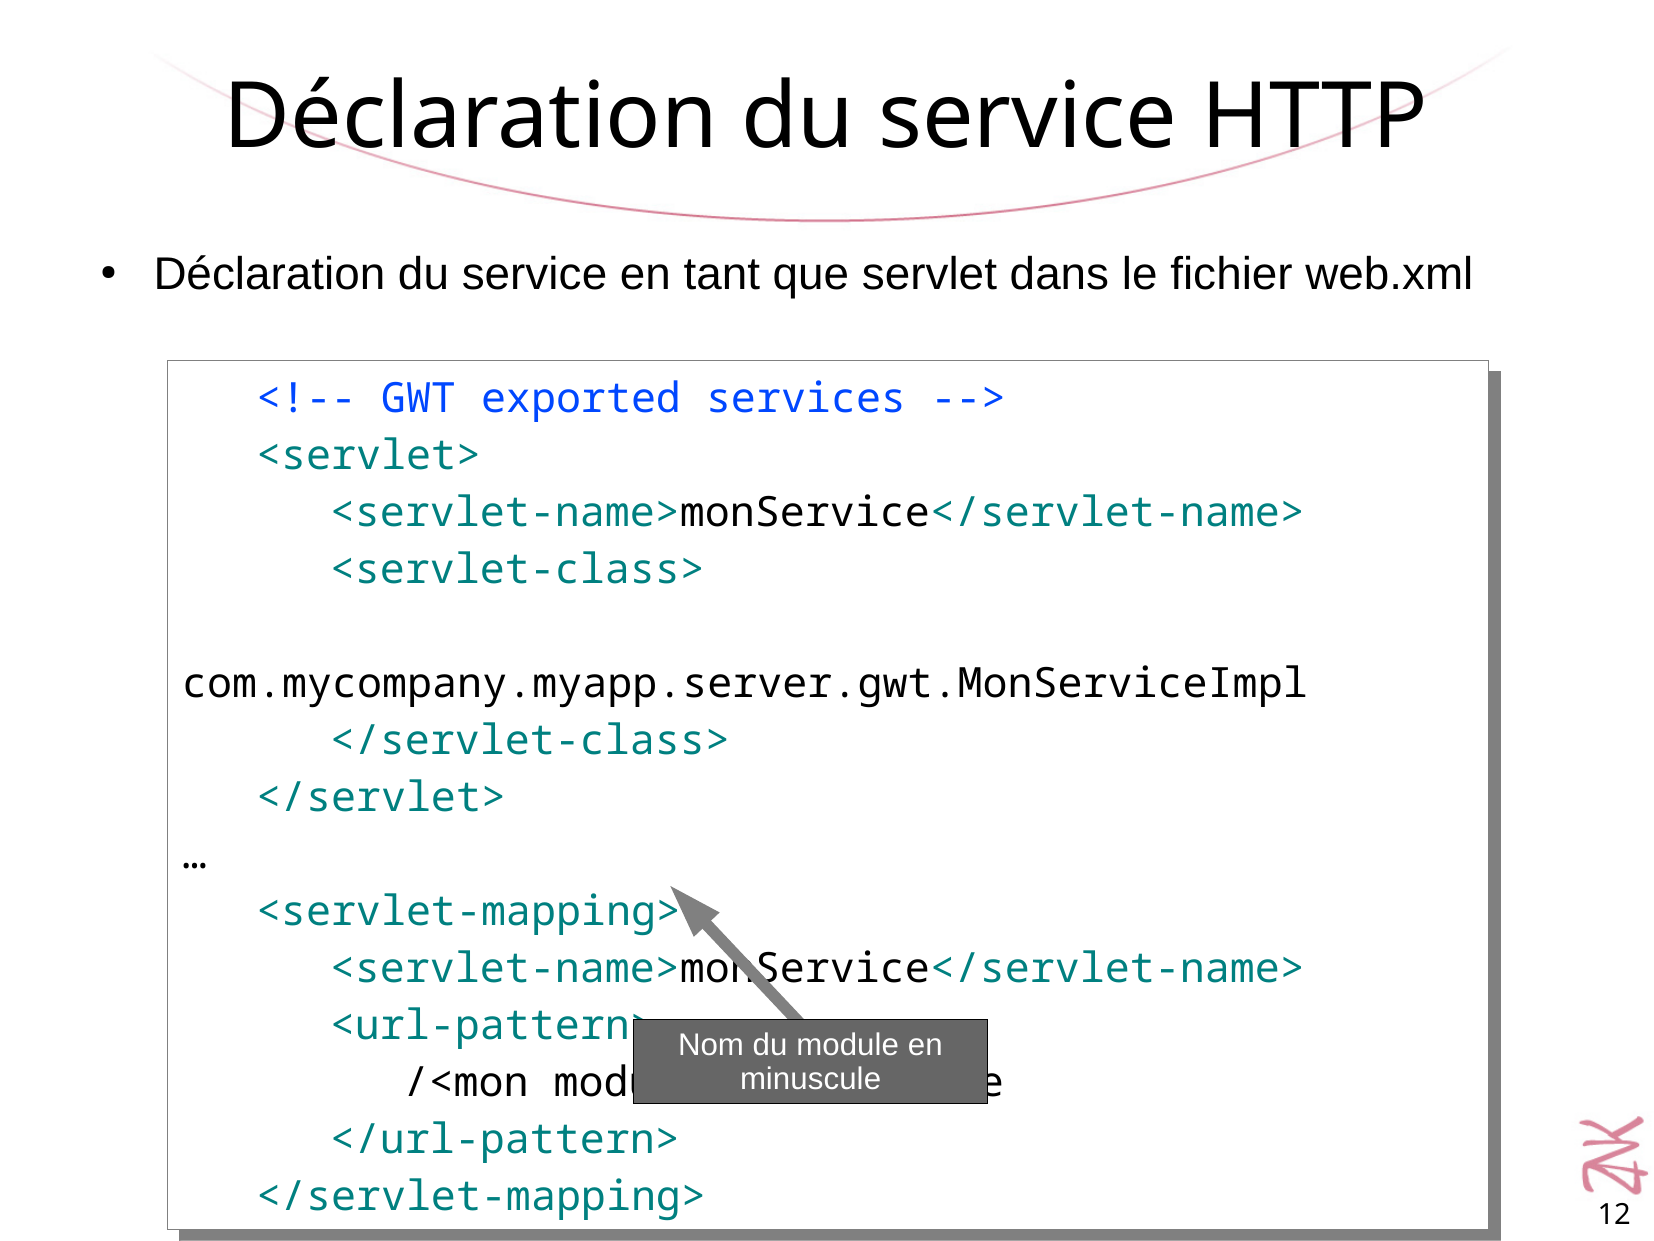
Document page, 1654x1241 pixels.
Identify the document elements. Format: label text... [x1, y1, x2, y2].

text_box Nom du module en minuscule [633, 1019, 988, 1104]
picture [4, 1, 1654, 1241]
title Déclaration du service HTTP [82, 11, 1571, 213]
list Déclaration du service en tant que servlet dans le fichier web.xml [82, 248, 1571, 968]
text_box <!-- GWT exported services --> <servlet> <servlet-name>monService</servlet-name> <servlet-class> com.mycompany.myapp.server.gwt.MonServiceImpl </servlet-class> </servlet> … <servlet-mapping> <servlet-name>monService</servlet-name> <url-pattern> /<mon module>/monService </url-pattern> </servlet-mapping> [167, 360, 1489, 967]
